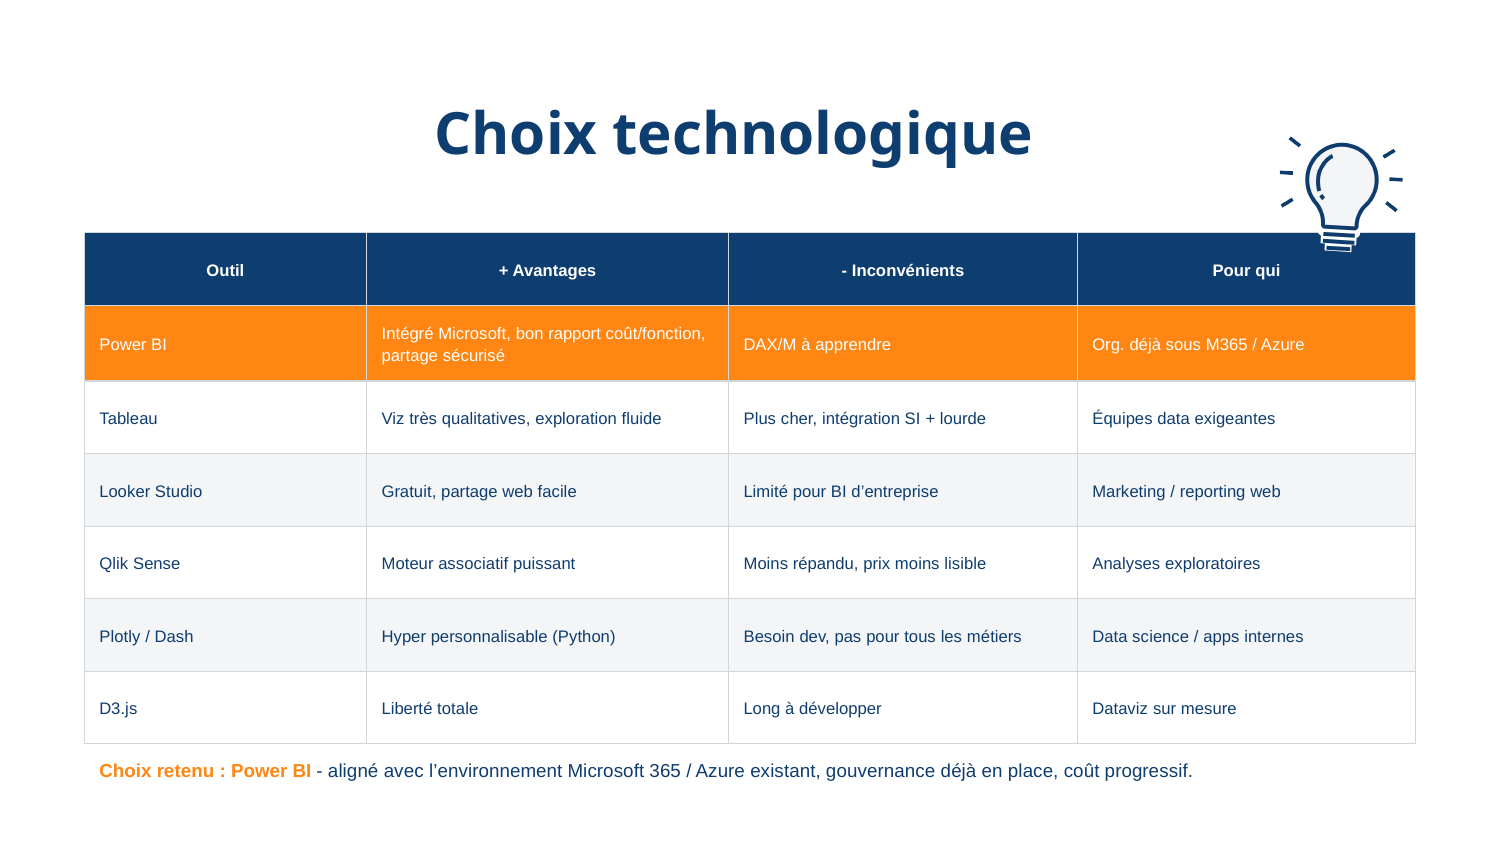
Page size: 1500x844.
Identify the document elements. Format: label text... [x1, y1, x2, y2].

table_cell Moteur associatif puissant [367, 527, 728, 598]
table_header Outil [85, 233, 366, 305]
table_cell D3.js [85, 672, 366, 743]
table_cell Besoin dev, pas pour tous les métiers [729, 599, 1077, 671]
table_cell Qlik Sense [85, 527, 366, 598]
table_cell Dataviz sur mesure [1078, 672, 1415, 743]
text_box Choix retenu : Power BI - aligné avec l’environnement Microsoft 365 / Azure existant, gouvernance déjà en place, coût progressif. [84, 743, 1313, 812]
table_cell Viz très qualitatives, exploration fluide [367, 382, 728, 453]
table_cell Org. déjà sous M365 / Azure [1078, 306, 1415, 380]
table_cell Hyper personnalisable (Python) [367, 599, 728, 671]
table_cell Équipes data exigeantes [1078, 382, 1415, 453]
table_header - Inconvénients [729, 233, 1077, 305]
table_cell Tableau [85, 382, 366, 453]
table_cell Marketing / reporting web [1078, 454, 1415, 526]
table_cell Liberté totale [367, 672, 728, 743]
table_cell Data science / apps internes [1078, 599, 1415, 671]
table_cell Analyses exploratoires [1078, 527, 1415, 598]
title Choix technologique [352, 81, 1116, 232]
table_cell Intégré Microsoft, bon rapport coût/fonction, partage sécurisé [367, 306, 728, 380]
table_cell DAX/M à apprendre [729, 306, 1077, 380]
table_cell Looker Studio [85, 454, 366, 526]
table_cell Long à développer [729, 672, 1077, 743]
table_cell Moins répandu, prix moins lisible [729, 527, 1077, 598]
table_header + Avantages [367, 233, 728, 305]
table_cell Power BI [85, 306, 366, 380]
table_cell Limité pour BI d’entreprise [729, 454, 1077, 526]
table_cell Gratuit, partage web facile [367, 454, 728, 526]
table_cell Plus cher, intégration SI + lourde [729, 382, 1077, 453]
table_cell Plotly / Dash [85, 599, 366, 671]
table_header Pour qui [1078, 233, 1415, 305]
picture [1275, 135, 1405, 255]
